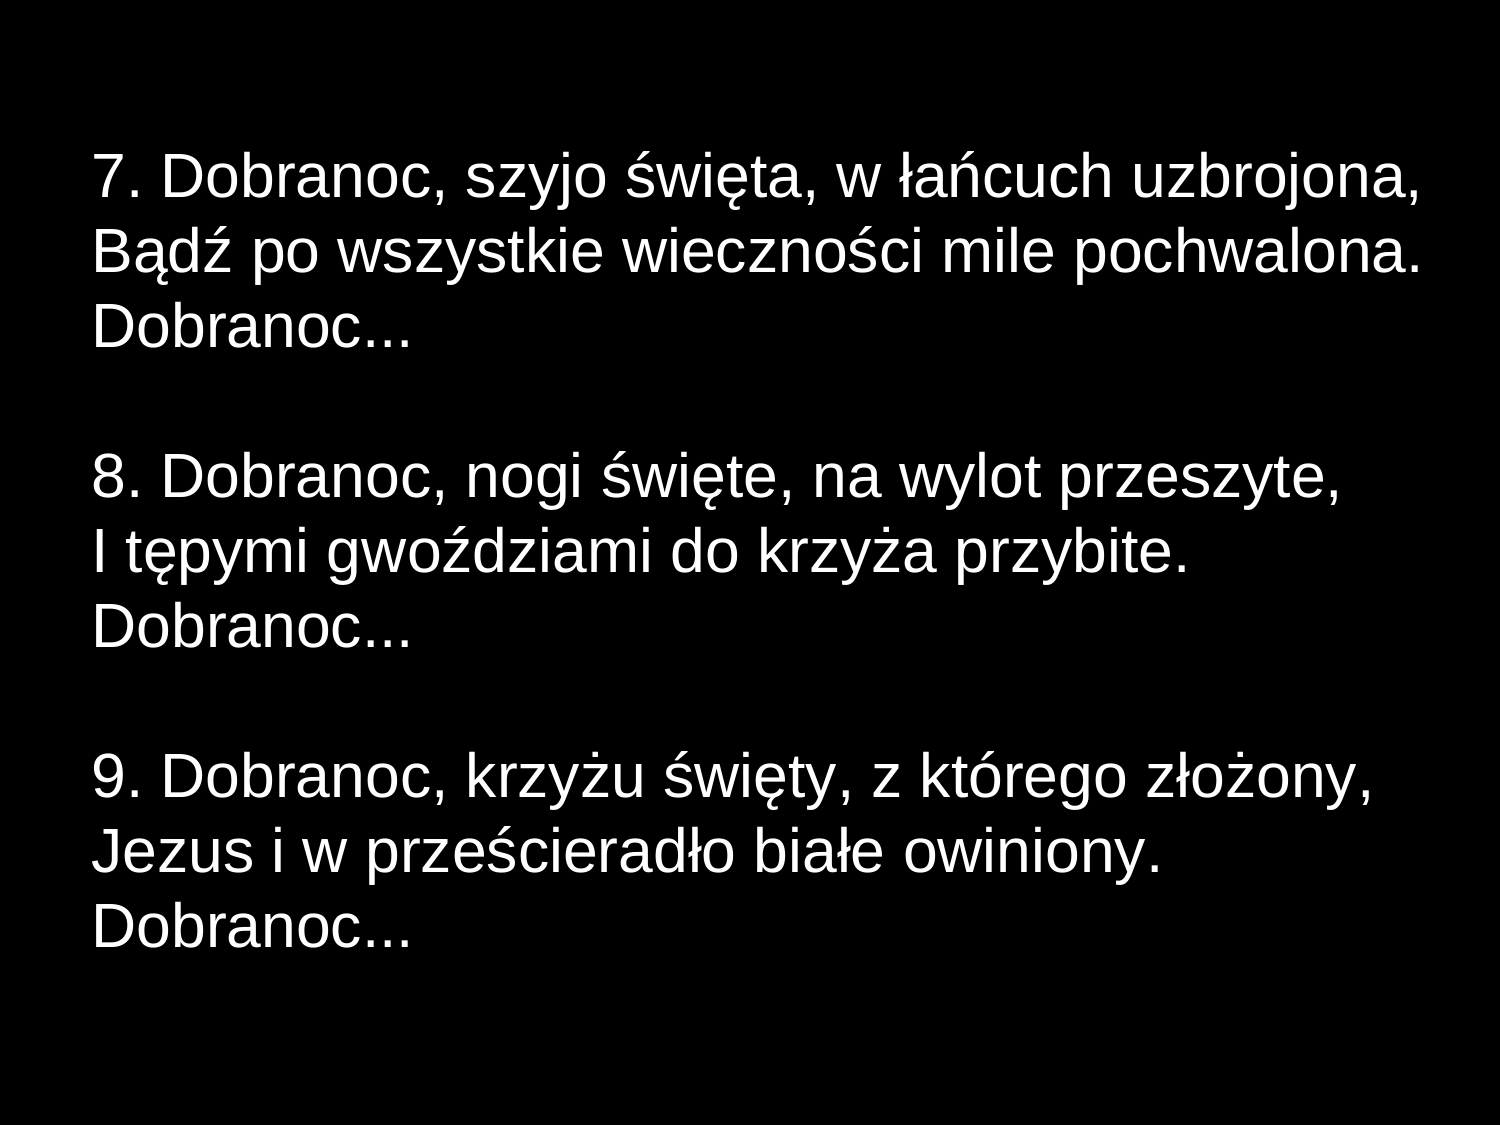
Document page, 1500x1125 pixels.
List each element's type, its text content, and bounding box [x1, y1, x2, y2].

text_box 7. Dobranoc, szyjo święta, w łańcuch uzbrojona, Bądź po wszystkie wieczności mile pochwalona. Dobranoc... 8. Dobranoc, nogi święte, na wylot przeszyte, I tępymi gwoździami do krzyża przybite. Dobranoc... 9. Dobranoc, krzyżu święty, z którego złożony, Jezus i w prześcieradło białe owiniony. Dobranoc... [76, 127, 1459, 968]
